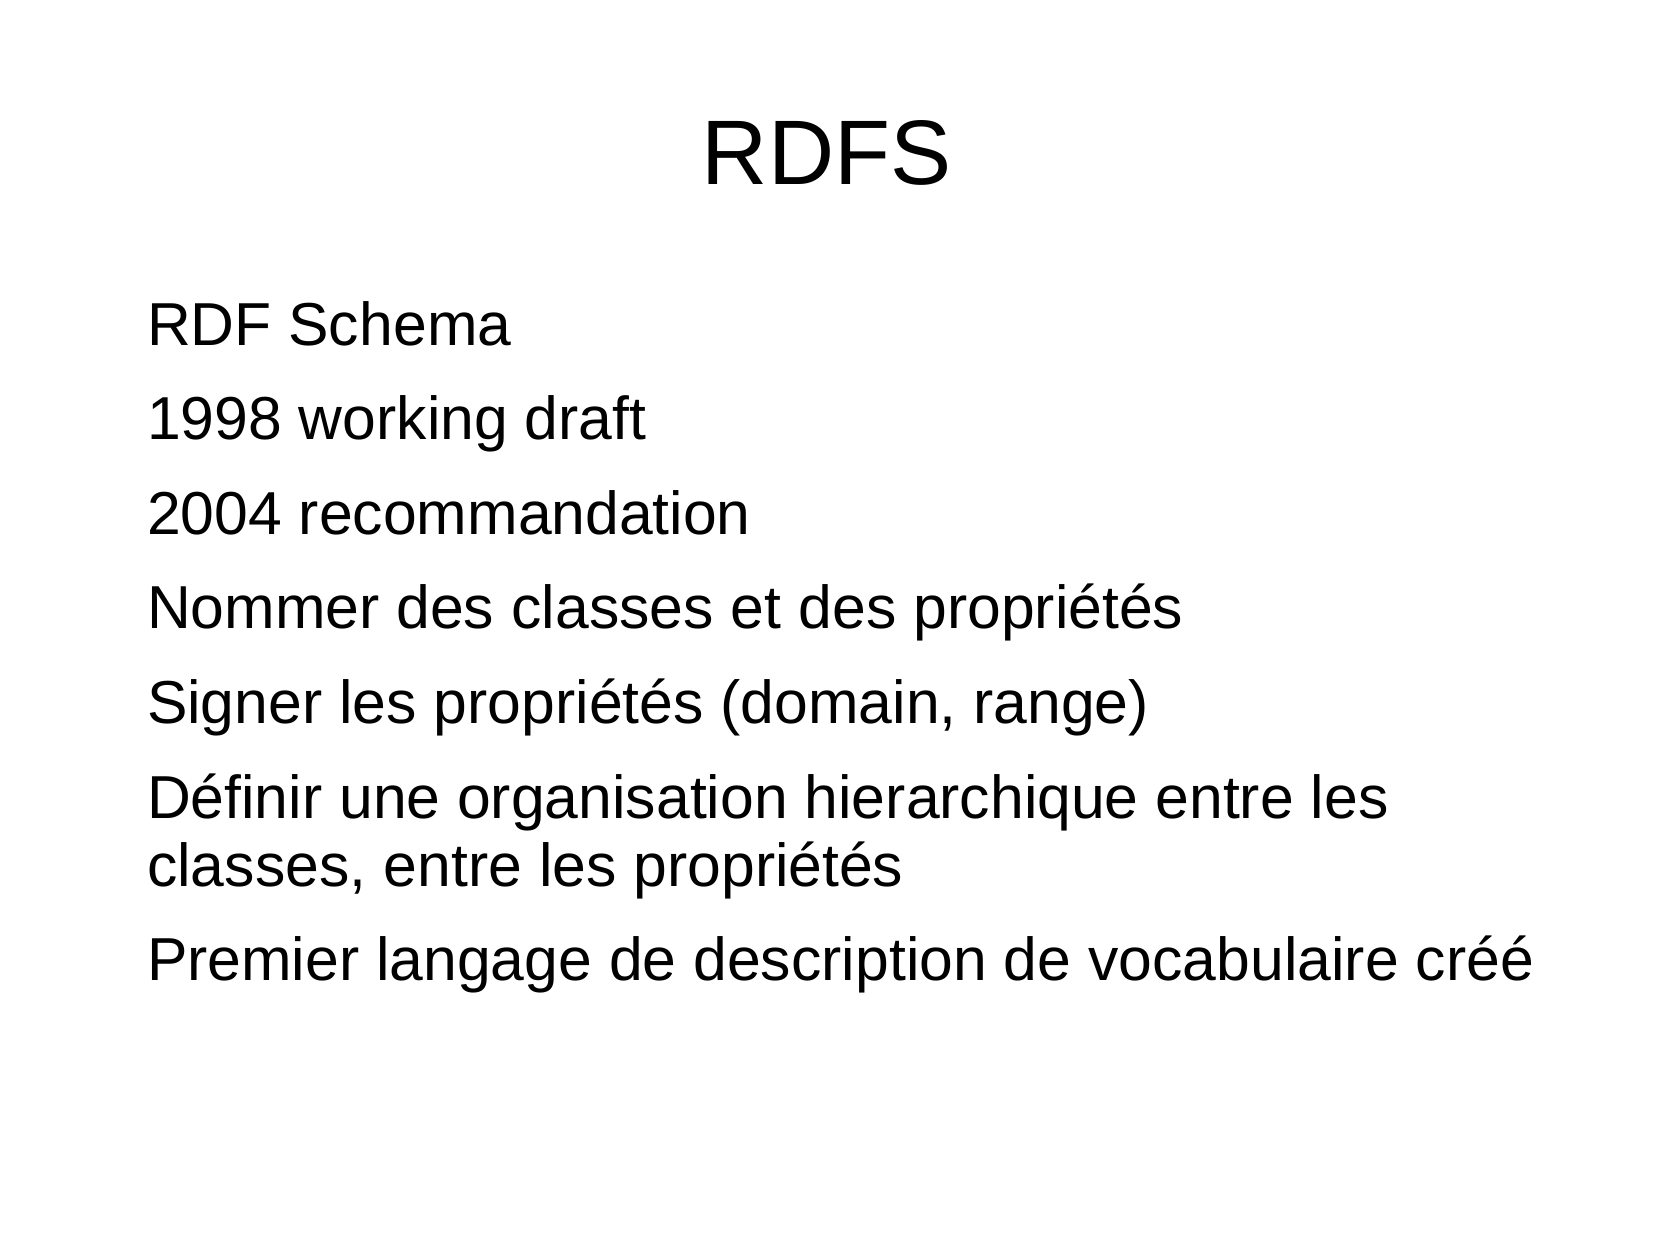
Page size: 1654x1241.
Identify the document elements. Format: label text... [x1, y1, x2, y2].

title RDFS [82, 49, 1571, 257]
list RDF Schema 1998 working draft 2004 recommandation Nommer des classes et des propriétés Signer les propriétés (domain, range) Définir une organisation hierarchique entre les classes, entre les propriétés Premier langage de description de vocabulaire créé [82, 290, 1538, 1010]
